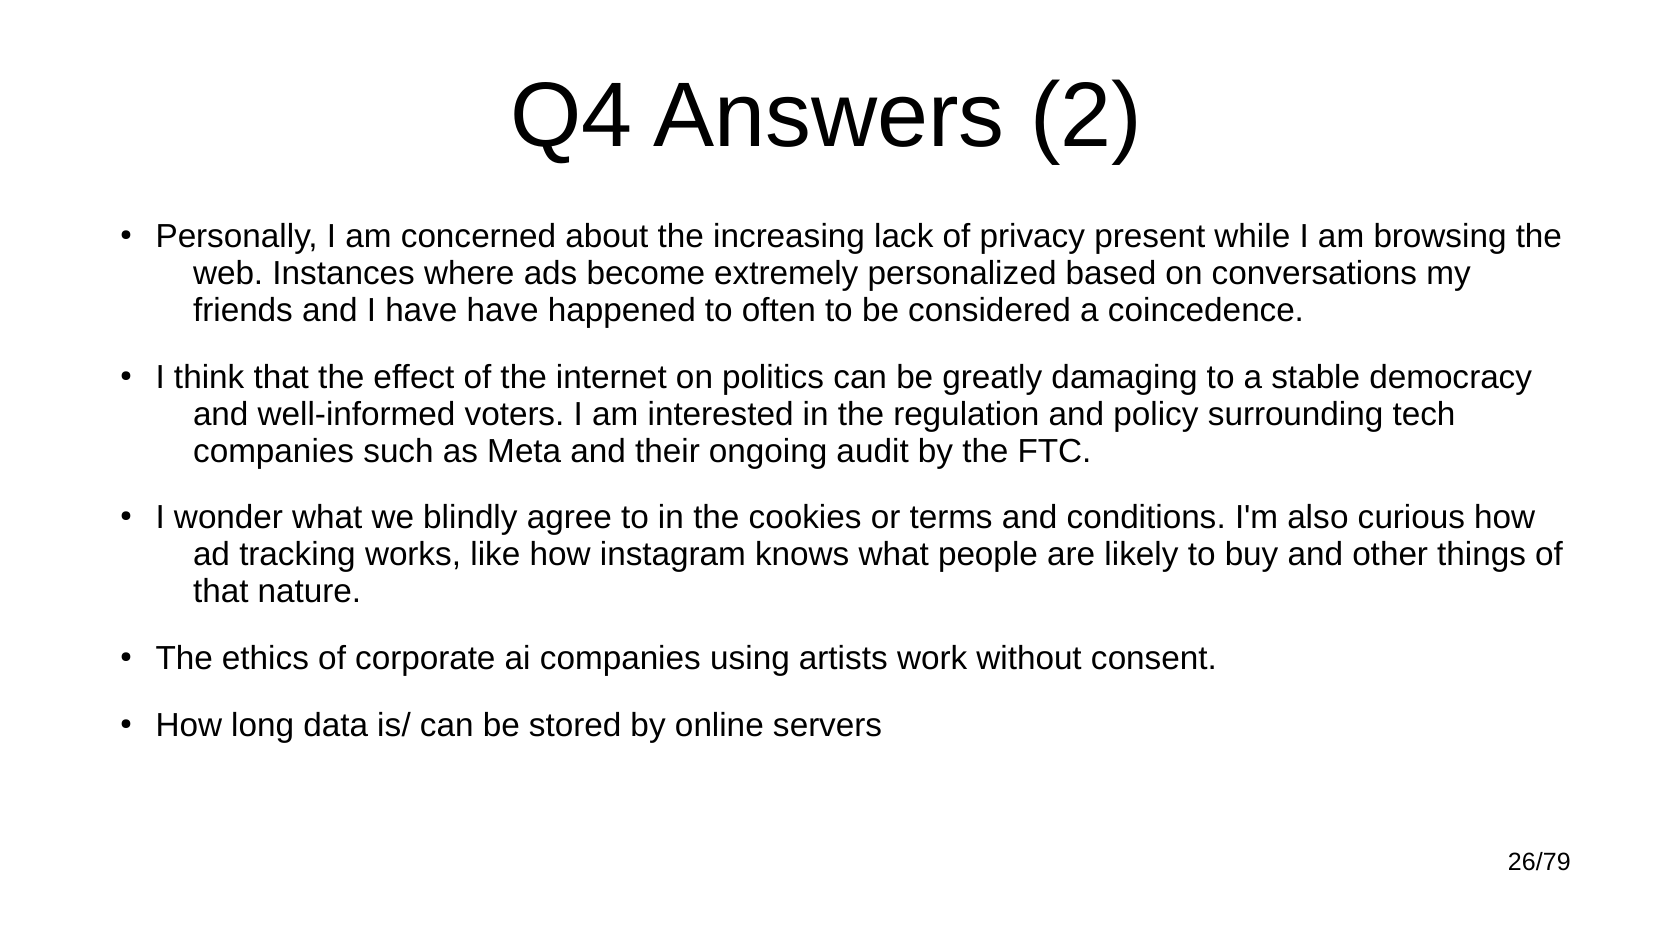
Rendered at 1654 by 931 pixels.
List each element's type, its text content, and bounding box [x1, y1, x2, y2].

title Q4 Answers (2) [82, 37, 1571, 193]
list Personally, I am concerned about the increasing lack of privacy present while I am browsing the web. Instances where ads become extremely personalized based on conversations my friends and I have have happened to often to be considered a coincedence. I think that the effect of the internet on politics can be greatly damaging to a stable democracy and well-informed voters. I am interested in the regulation and policy surrounding tech companies such as Meta and their ongoing audit by the FTC. I wonder what we blindly agree to in the cookies or terms and conditions. I'm also curious how ad tracking works, like how instagram knows what people are likely to buy and other things of that nature. The ethics of corporate ai companies using artists work without consent. How long data is/ can be stored by online servers [82, 217, 1571, 758]
